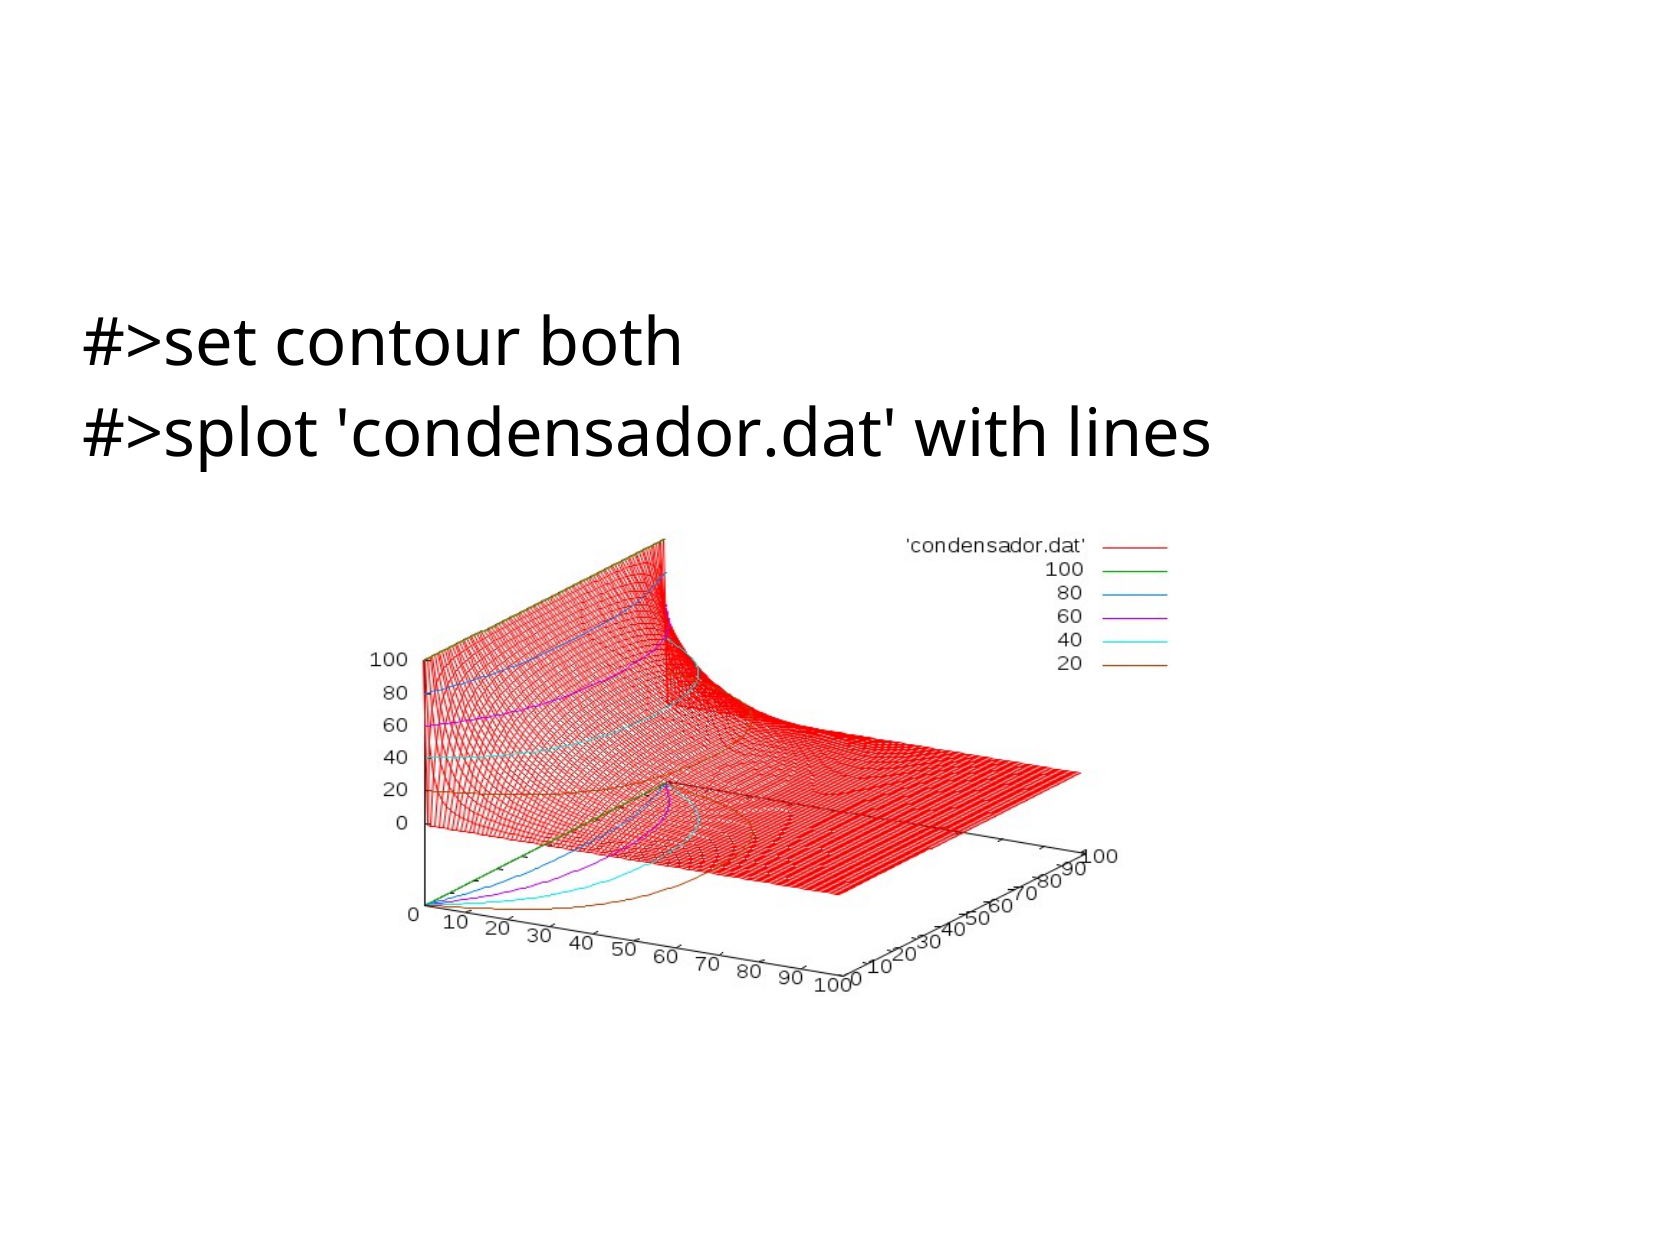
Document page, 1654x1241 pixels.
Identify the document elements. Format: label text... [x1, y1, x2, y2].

subtitle #>set contour both #>splot 'condensador.dat' with lines [82, 297, 1571, 473]
picture [295, 472, 1215, 1067]
